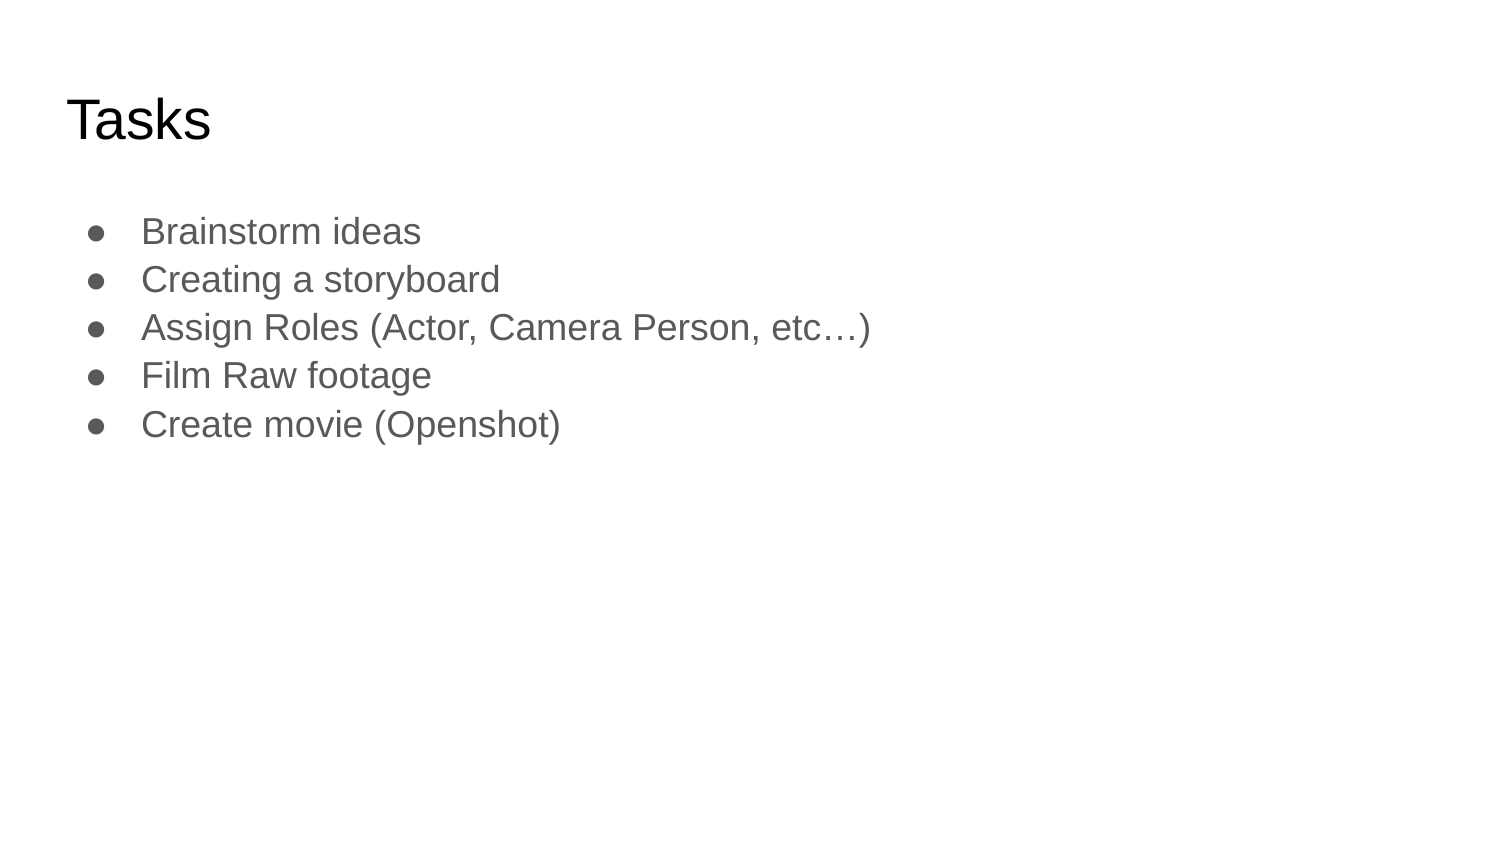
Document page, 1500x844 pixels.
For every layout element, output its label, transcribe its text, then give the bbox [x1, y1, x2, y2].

list Brainstorm ideas Creating a storyboard Assign Roles (Actor, Camera Person, etc…) Film Raw footage Create movie (Openshot) [51, 189, 1449, 750]
title Tasks [51, 72, 1449, 167]
